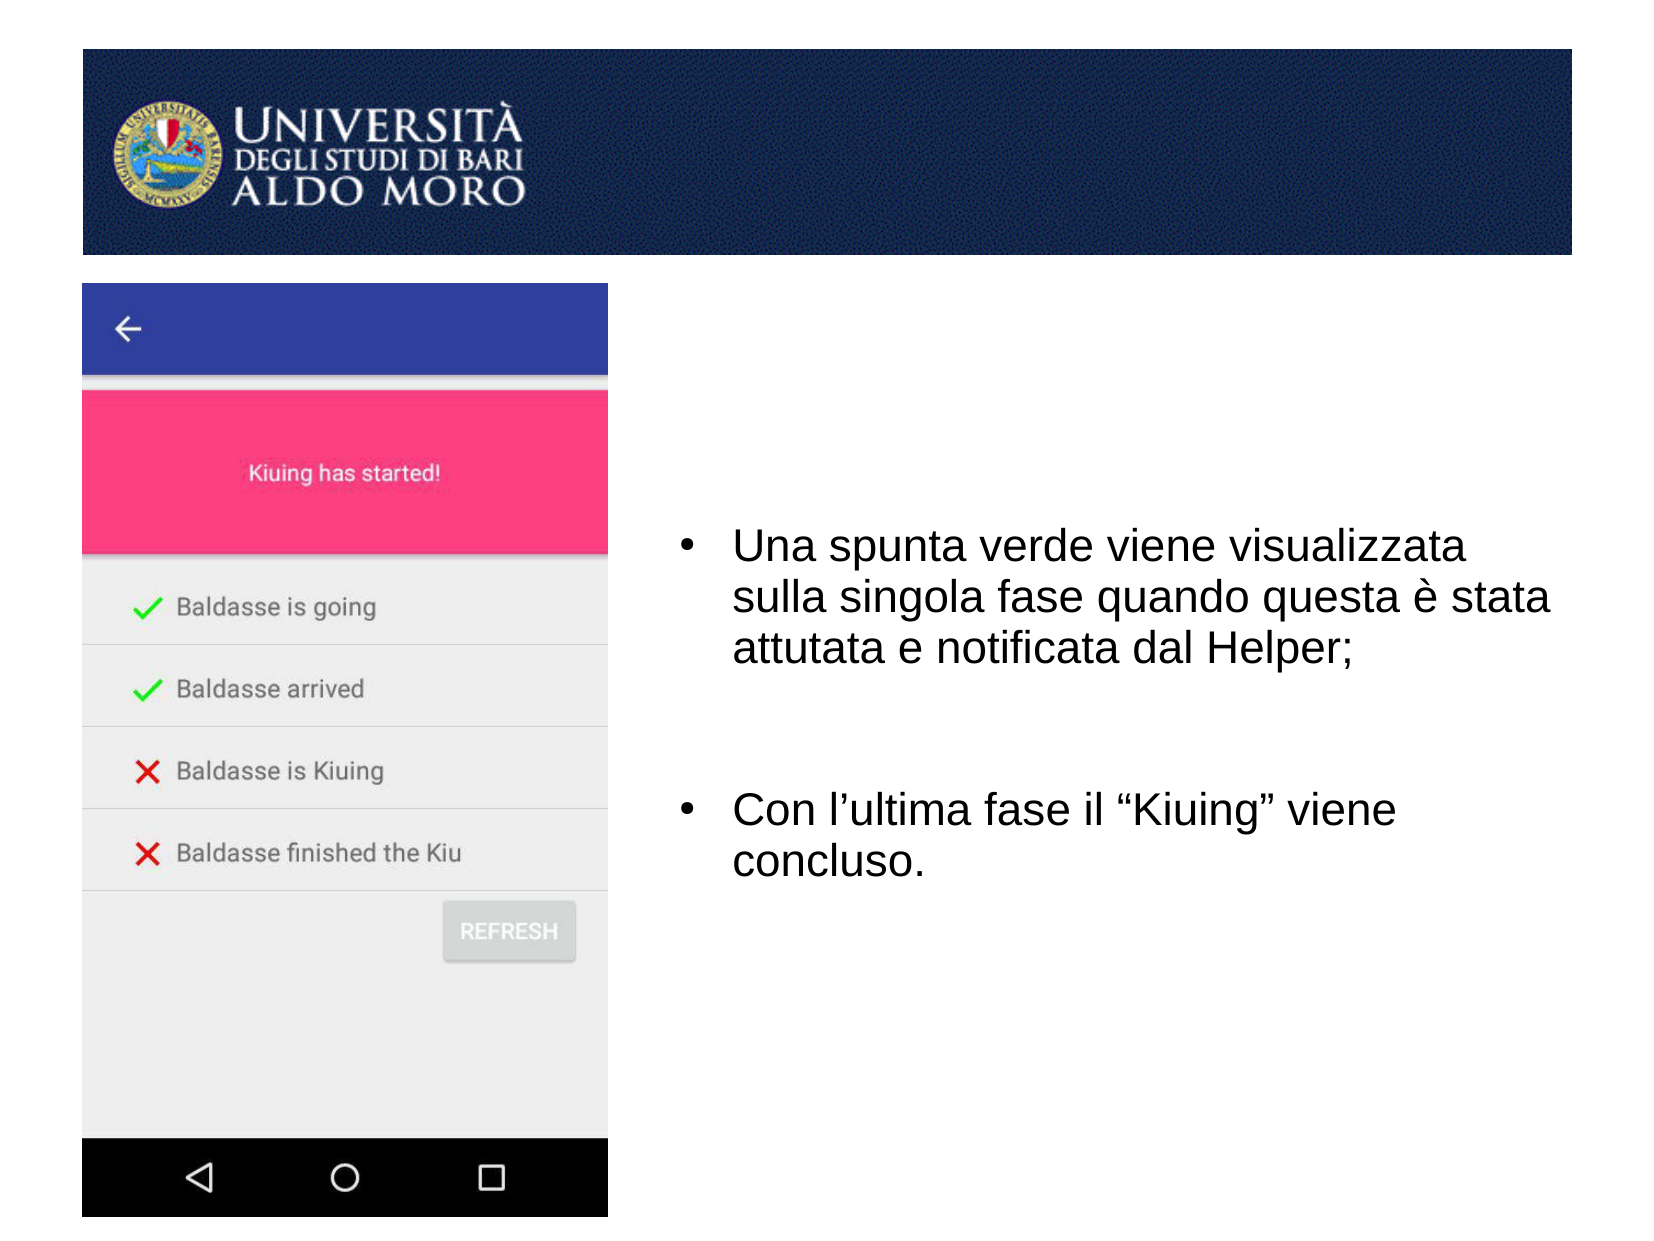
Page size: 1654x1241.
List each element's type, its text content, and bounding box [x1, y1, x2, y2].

picture [83, 49, 1572, 255]
list Una spunta verde viene visualizzata sulla singola fase quando questa è stata attutata e notificata dal Helper; Con l’ultima fase il “Kiuing” viene concluso. [661, 519, 1571, 1239]
picture [82, 283, 608, 1217]
